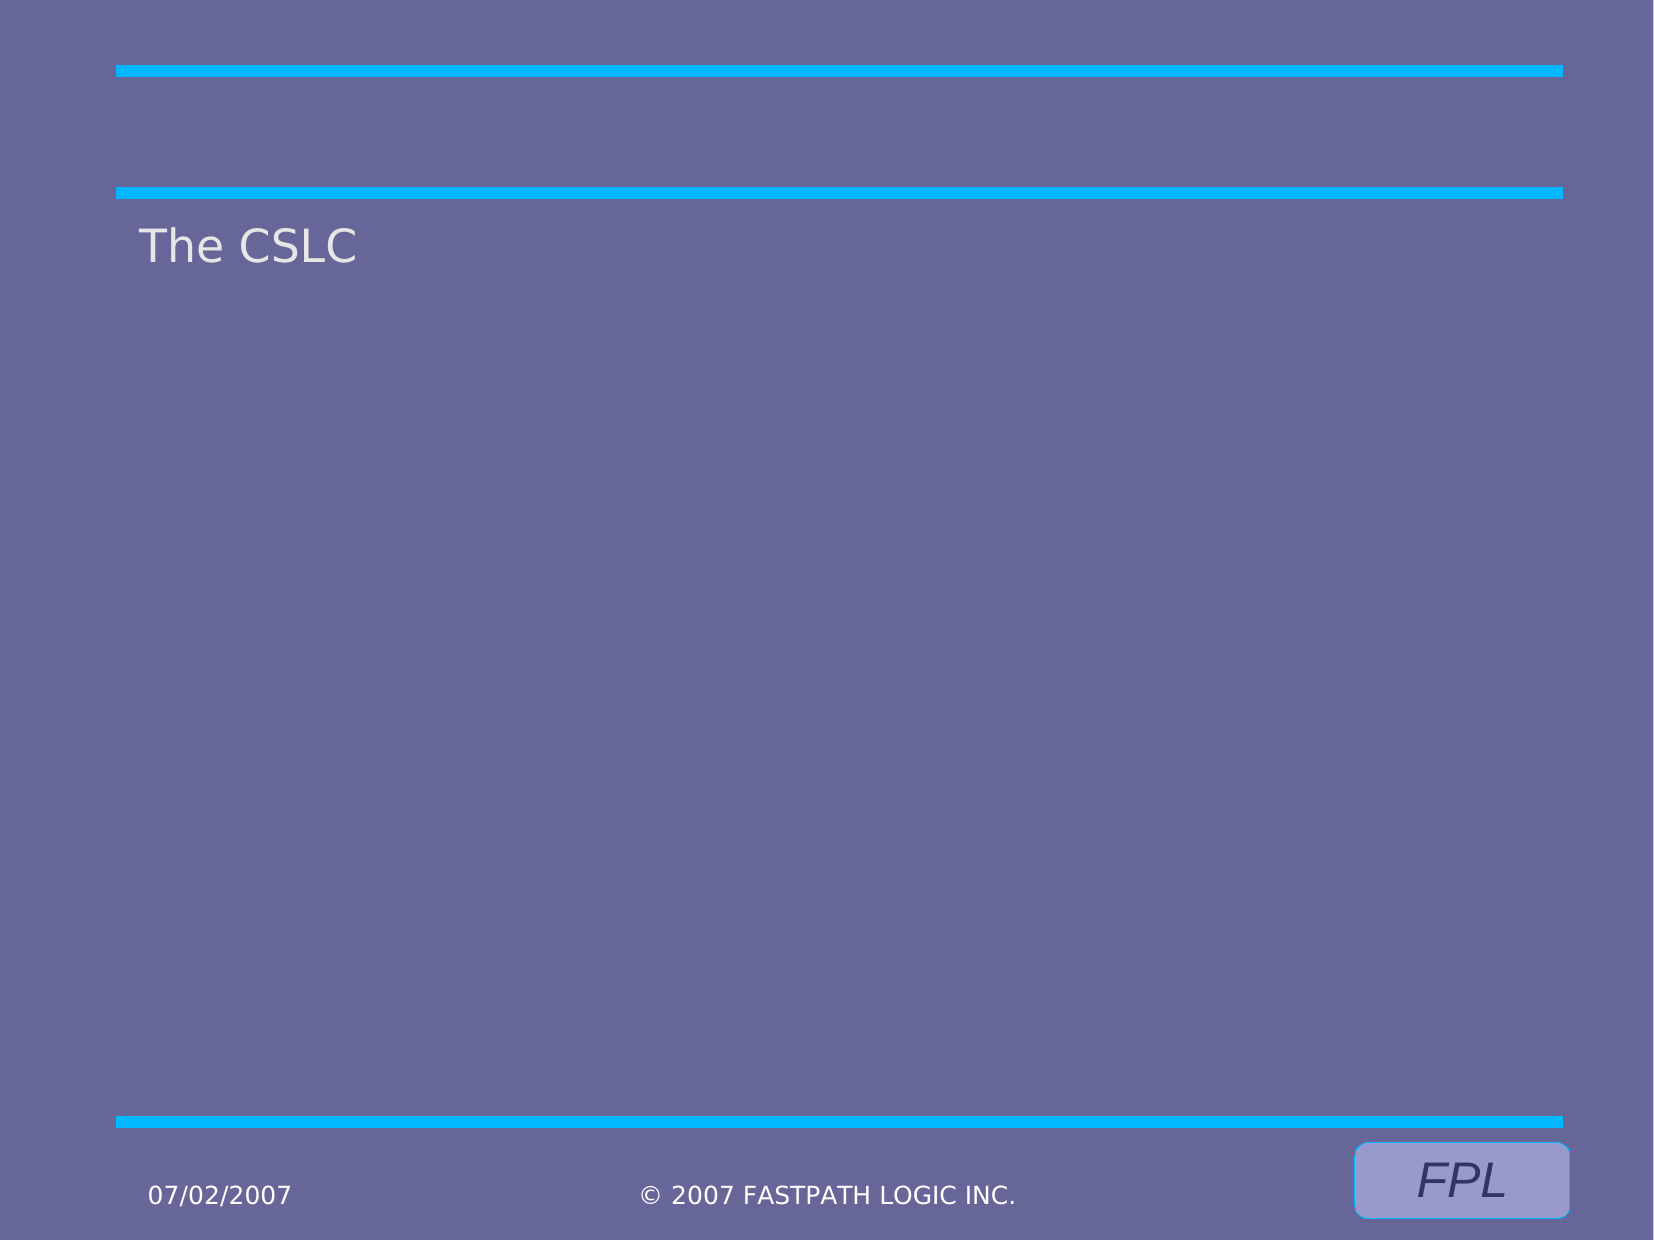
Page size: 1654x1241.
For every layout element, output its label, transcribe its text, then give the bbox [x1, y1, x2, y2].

list The CSLC [121, 220, 1561, 1118]
